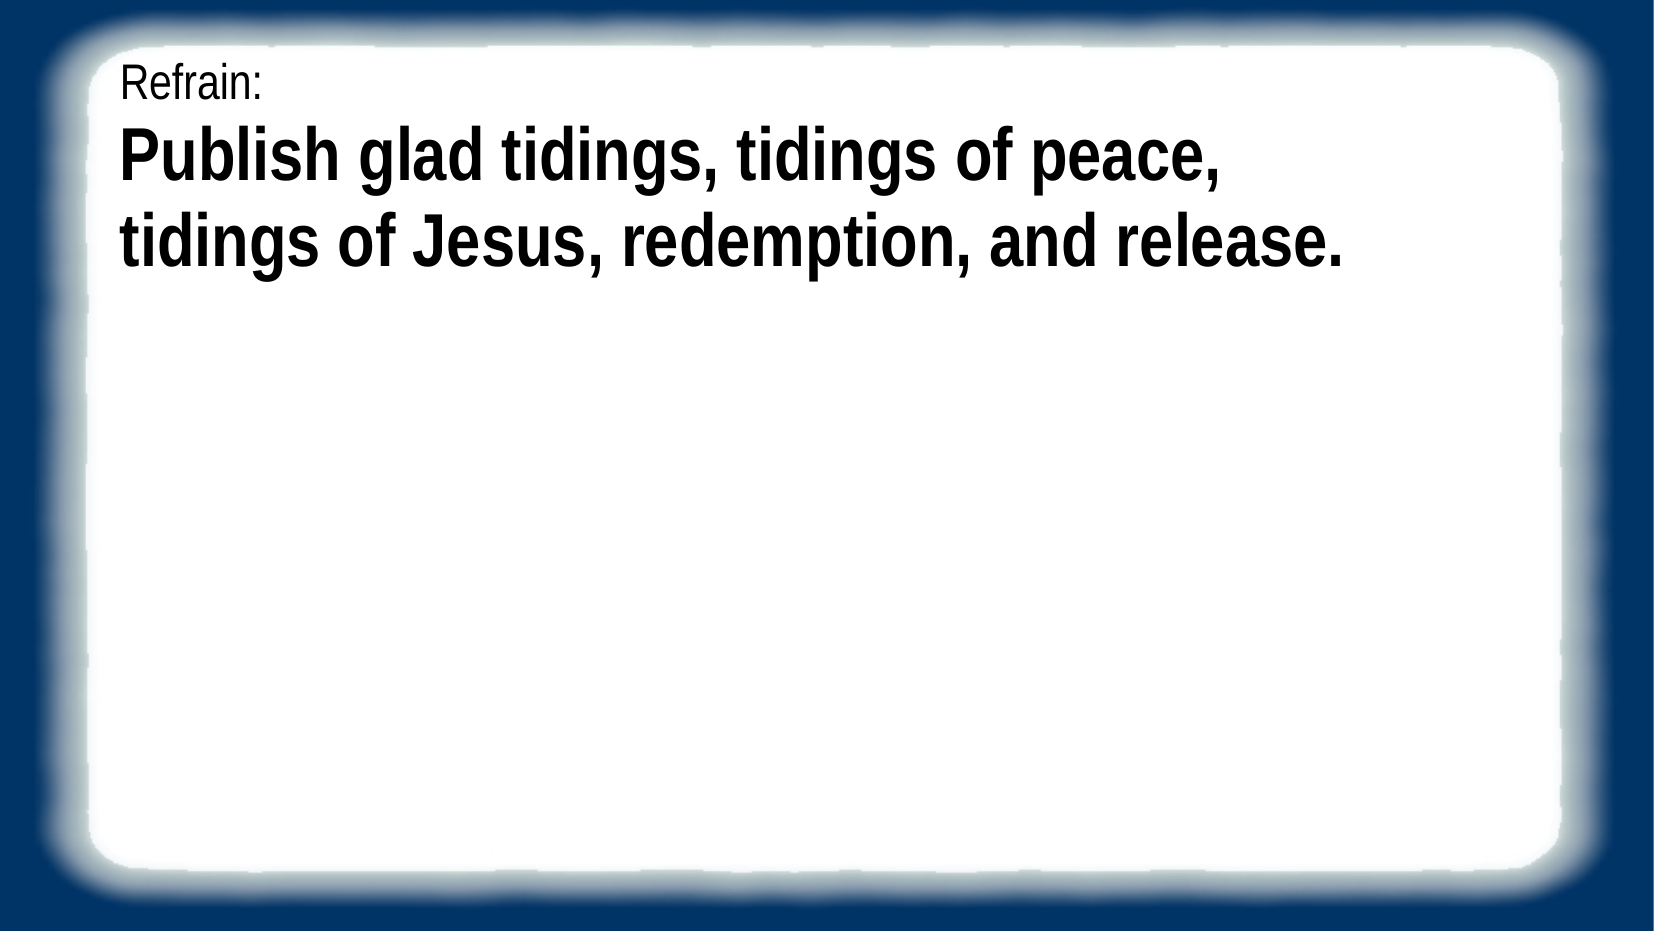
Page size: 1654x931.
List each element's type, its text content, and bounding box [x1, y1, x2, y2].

picture [0, 0, 1654, 931]
text_box Refrain: Publish glad tidings, tidings of peace, tidings of Jesus, redemption, and release. [105, 45, 1546, 290]
